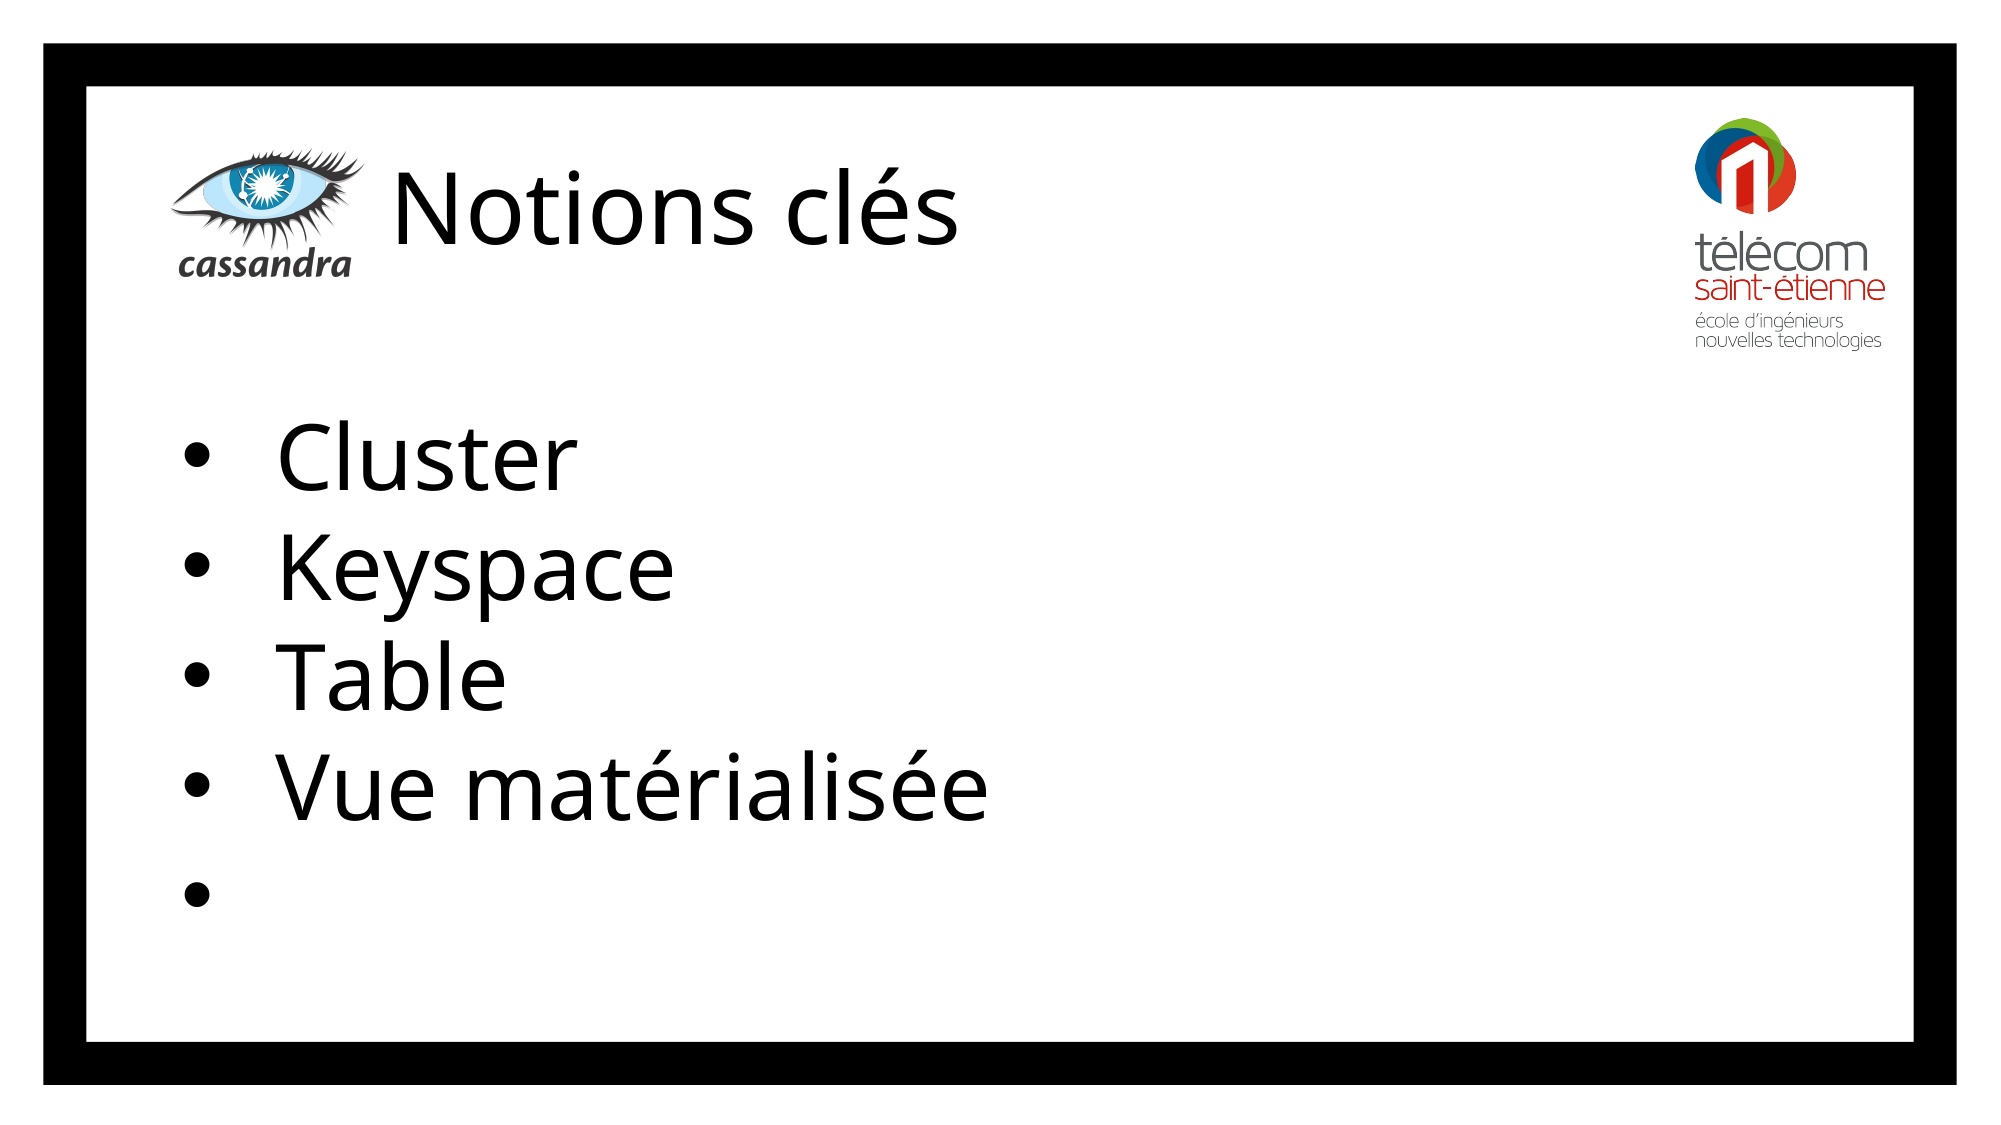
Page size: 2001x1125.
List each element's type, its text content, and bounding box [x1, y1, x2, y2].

picture [1715, 134, 1730, 138]
picture [1695, 118, 1885, 351]
text_box Cluster Keyspace Table Vue matérialisée [166, 391, 1849, 1008]
picture [166, 144, 368, 280]
title Notions clés [369, 138, 1849, 304]
